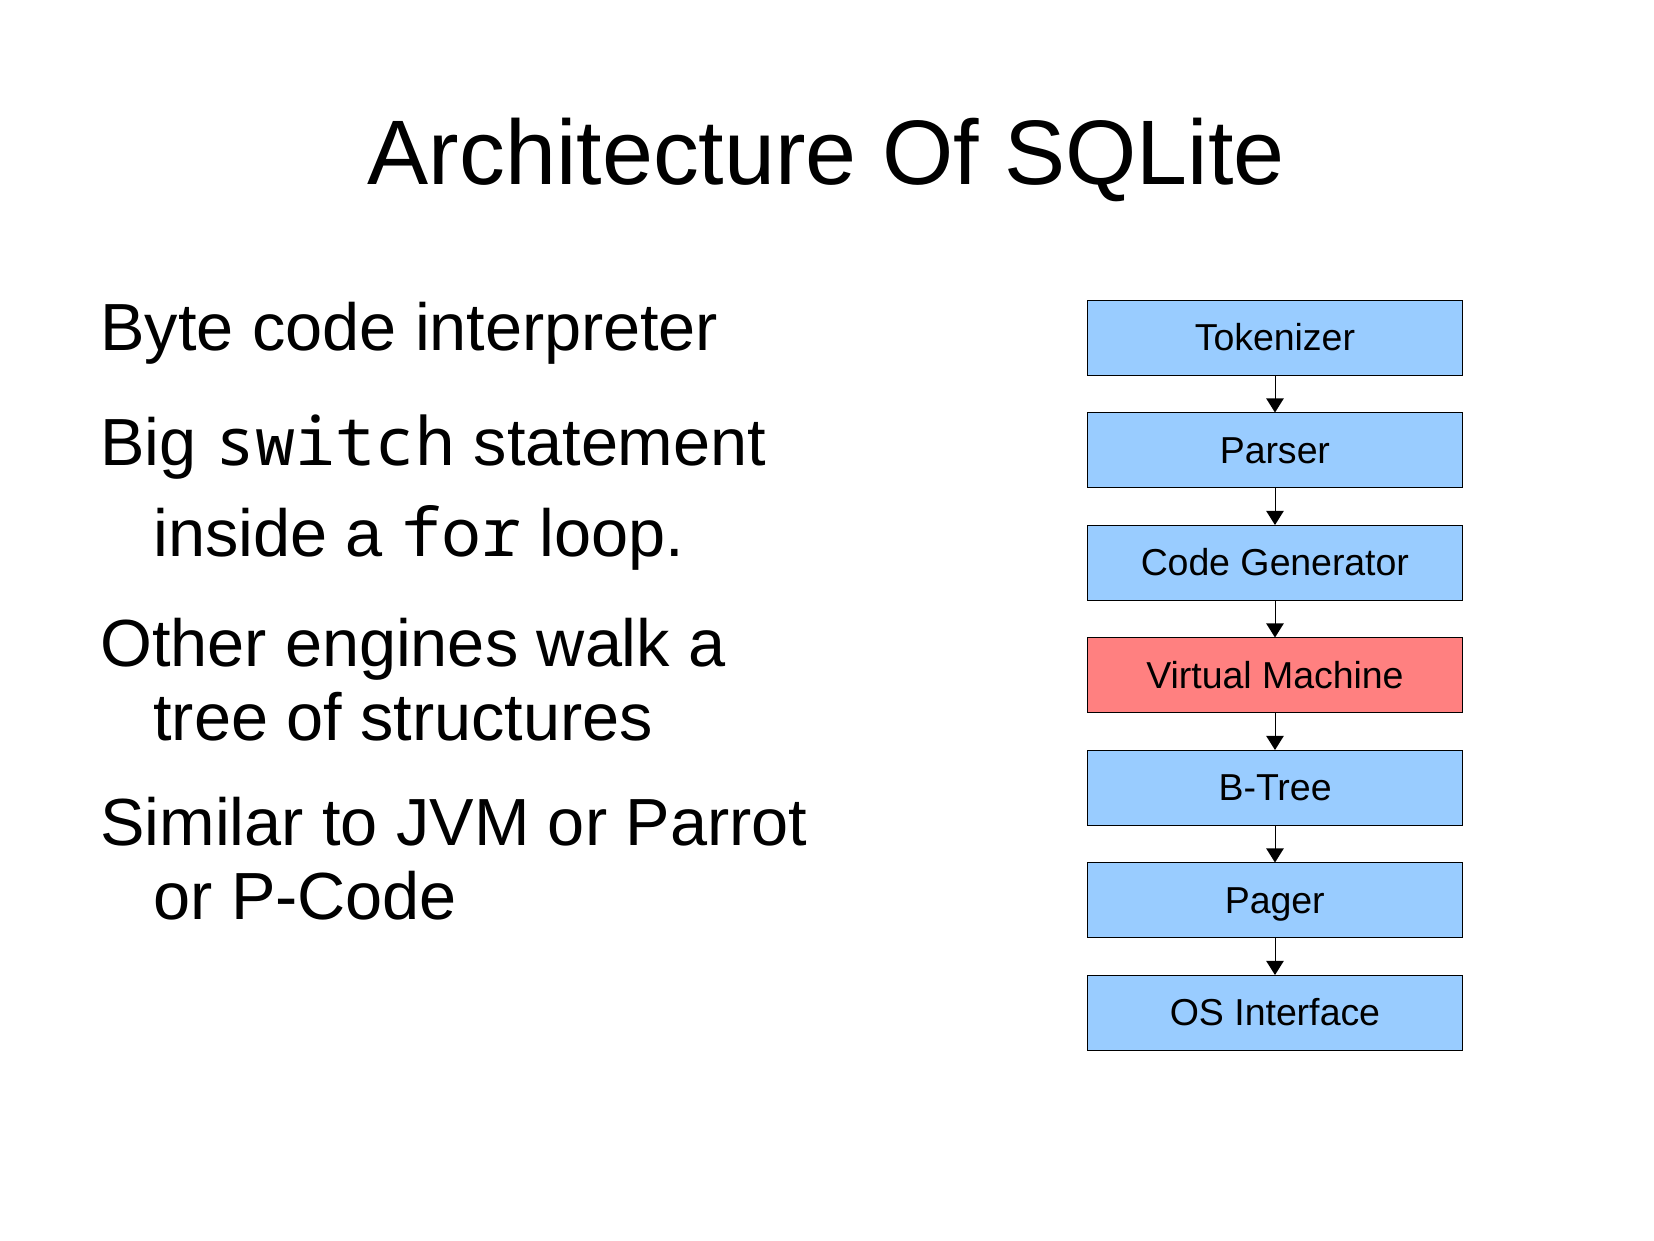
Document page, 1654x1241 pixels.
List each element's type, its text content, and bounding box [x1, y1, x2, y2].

text_box Parser [1087, 412, 1463, 488]
list Byte code interpreter Big switch statement inside a for loop. Other engines walk a tree of structures Similar to JVM or Parrot or P-Code [82, 290, 809, 1094]
text_box Code Generator [1087, 525, 1463, 601]
text_box OS Interface [1087, 975, 1463, 1051]
title Architecture Of SQLite [82, 49, 1571, 257]
text_box Tokenizer [1087, 300, 1463, 376]
text_box B-Tree [1087, 750, 1463, 826]
text_box Virtual Machine [1087, 637, 1463, 713]
text_box Pager [1087, 862, 1463, 938]
